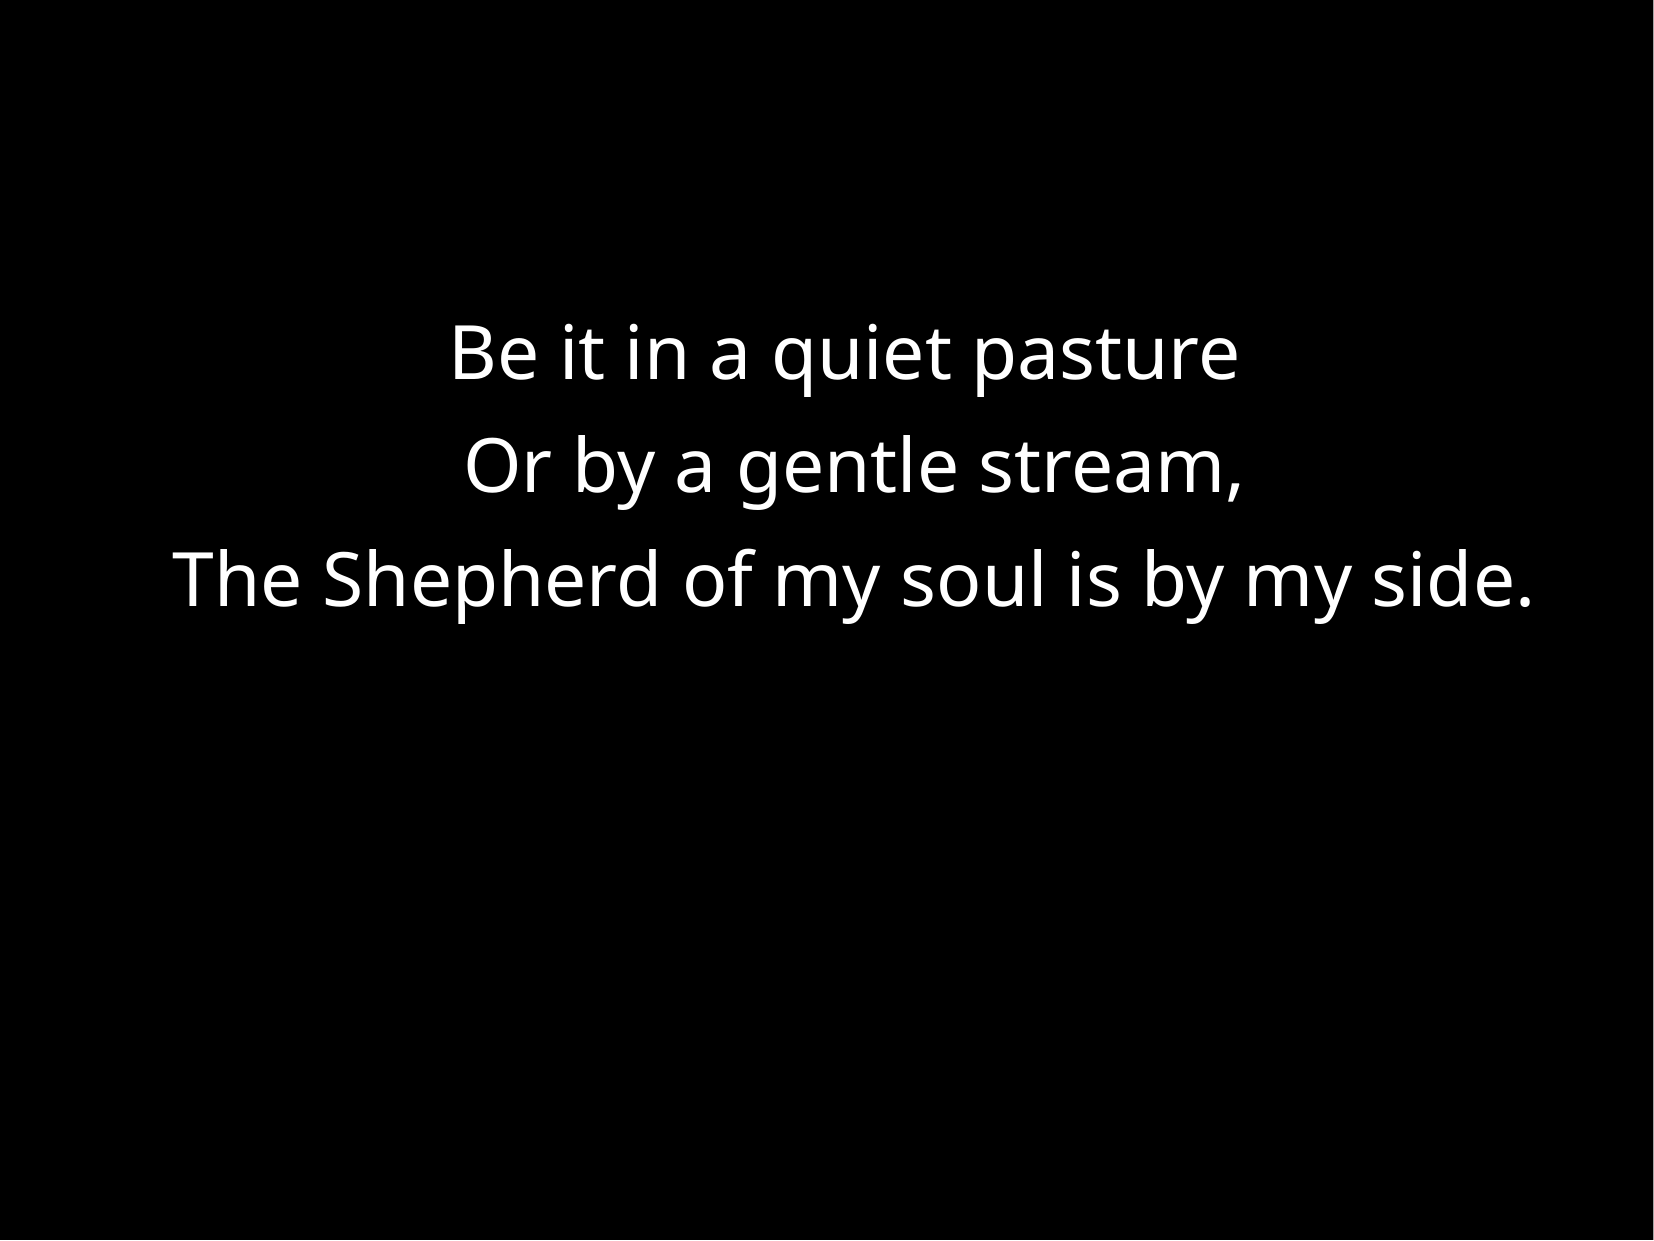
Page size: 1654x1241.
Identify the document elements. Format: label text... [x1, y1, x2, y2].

list Be it in a quiet pasture Or by a gentle stream, The Shepherd of my soul is by my side. [0, 306, 1654, 1026]
